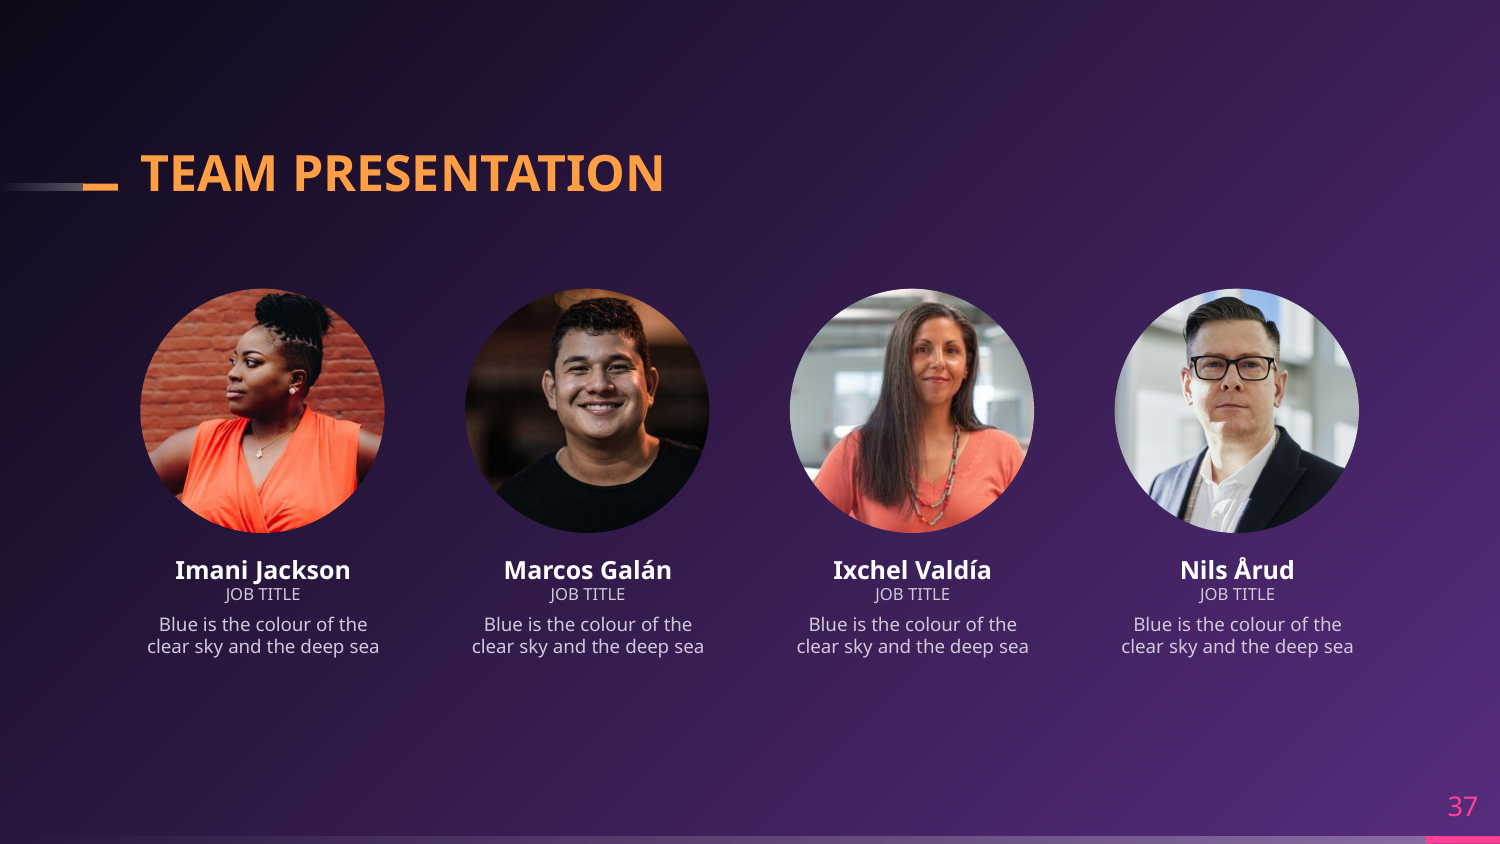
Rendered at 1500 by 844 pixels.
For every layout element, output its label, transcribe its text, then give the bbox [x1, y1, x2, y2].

text_box [1114, 288, 1359, 534]
text_box Marcos Galán JOB TITLE Blue is the colour of the clear sky and the deep sea [465, 554, 711, 675]
text_box Nils Årud JOB TITLE Blue is the colour of the clear sky and the deep sea [1115, 554, 1360, 675]
text_box Ixchel Valdía JOB TITLE Blue is the colour of the clear sky and the deep sea [790, 554, 1035, 675]
title TEAM PRESENTATION [140, 137, 1011, 203]
text_box [465, 288, 710, 534]
slide_number <número> [1426, 779, 1500, 837]
text_box [789, 288, 1035, 534]
text_box [140, 288, 385, 534]
text_box Imani Jackson JOB TITLE Blue is the colour of the clear sky and the deep sea [141, 554, 386, 675]
